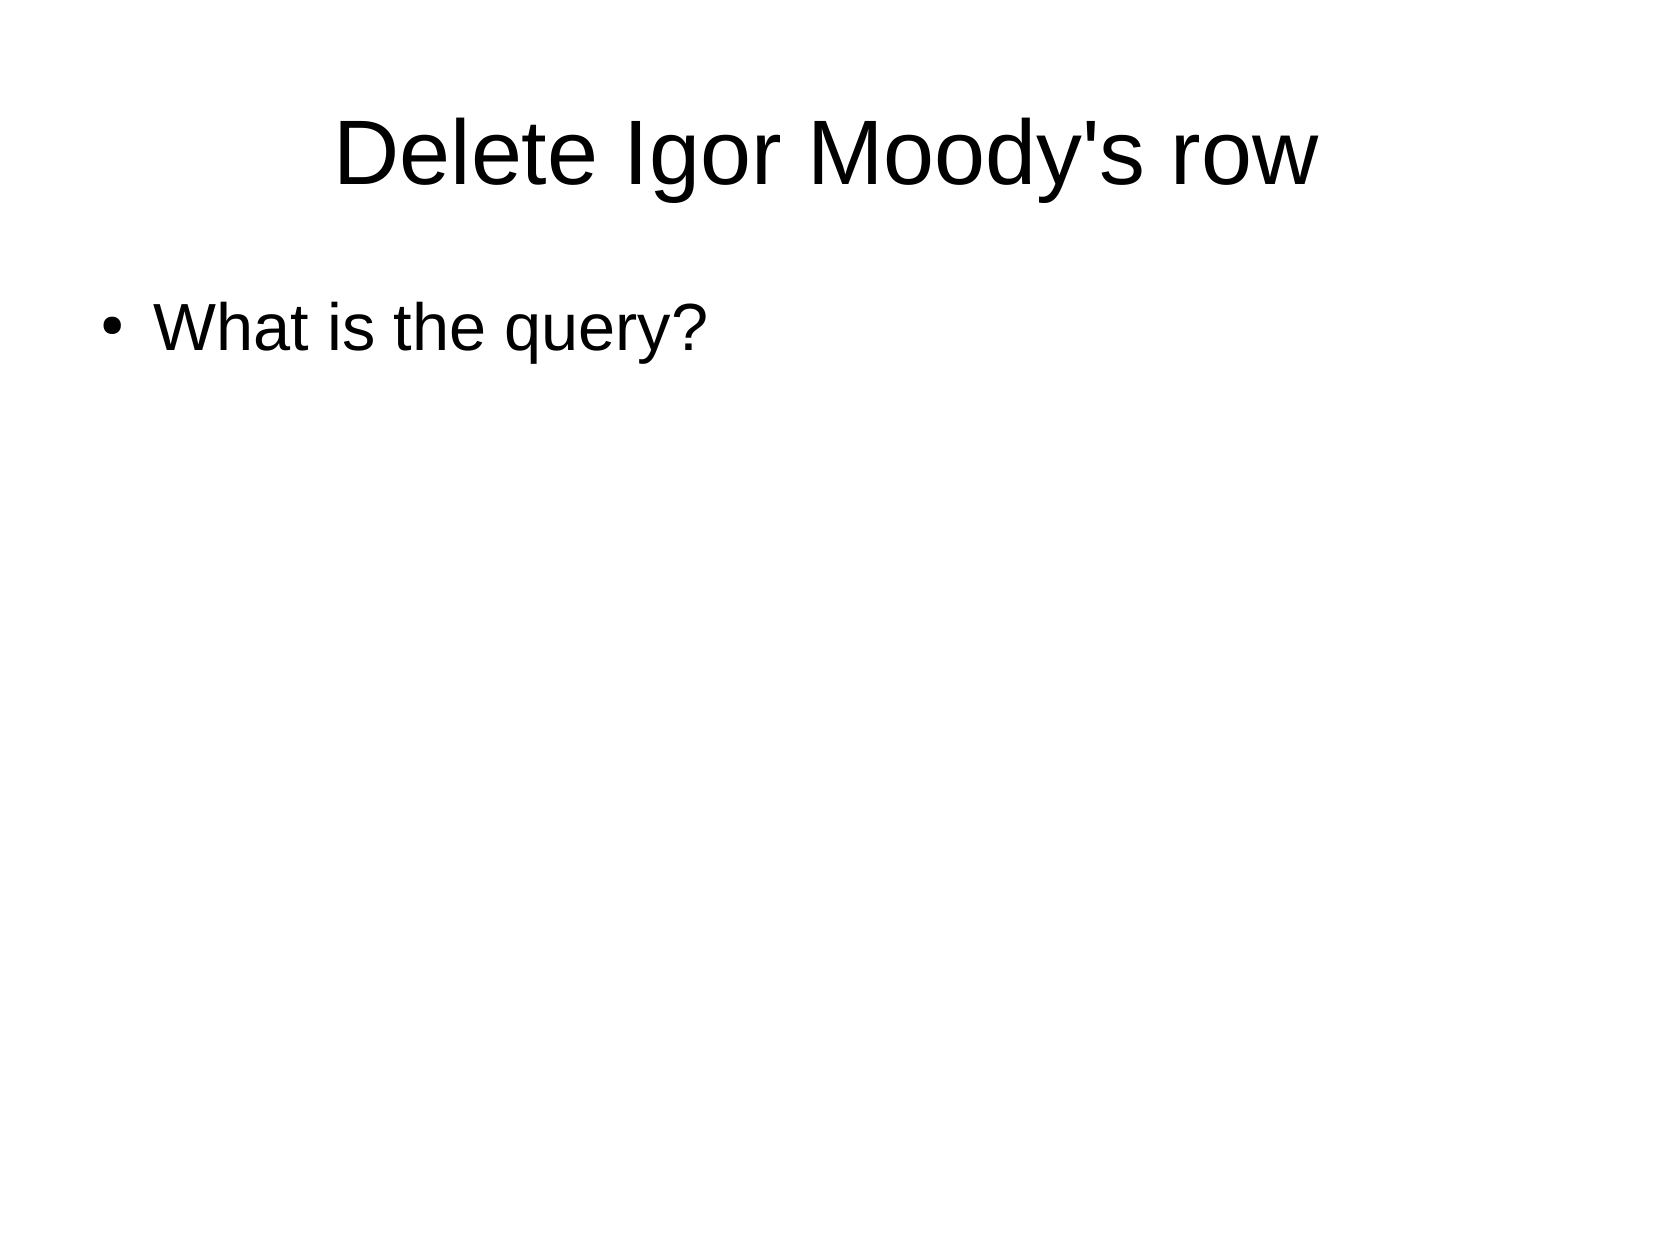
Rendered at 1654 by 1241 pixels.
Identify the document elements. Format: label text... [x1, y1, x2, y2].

title Delete Igor Moody's row [82, 49, 1571, 257]
list What is the query? [82, 290, 1571, 1010]
